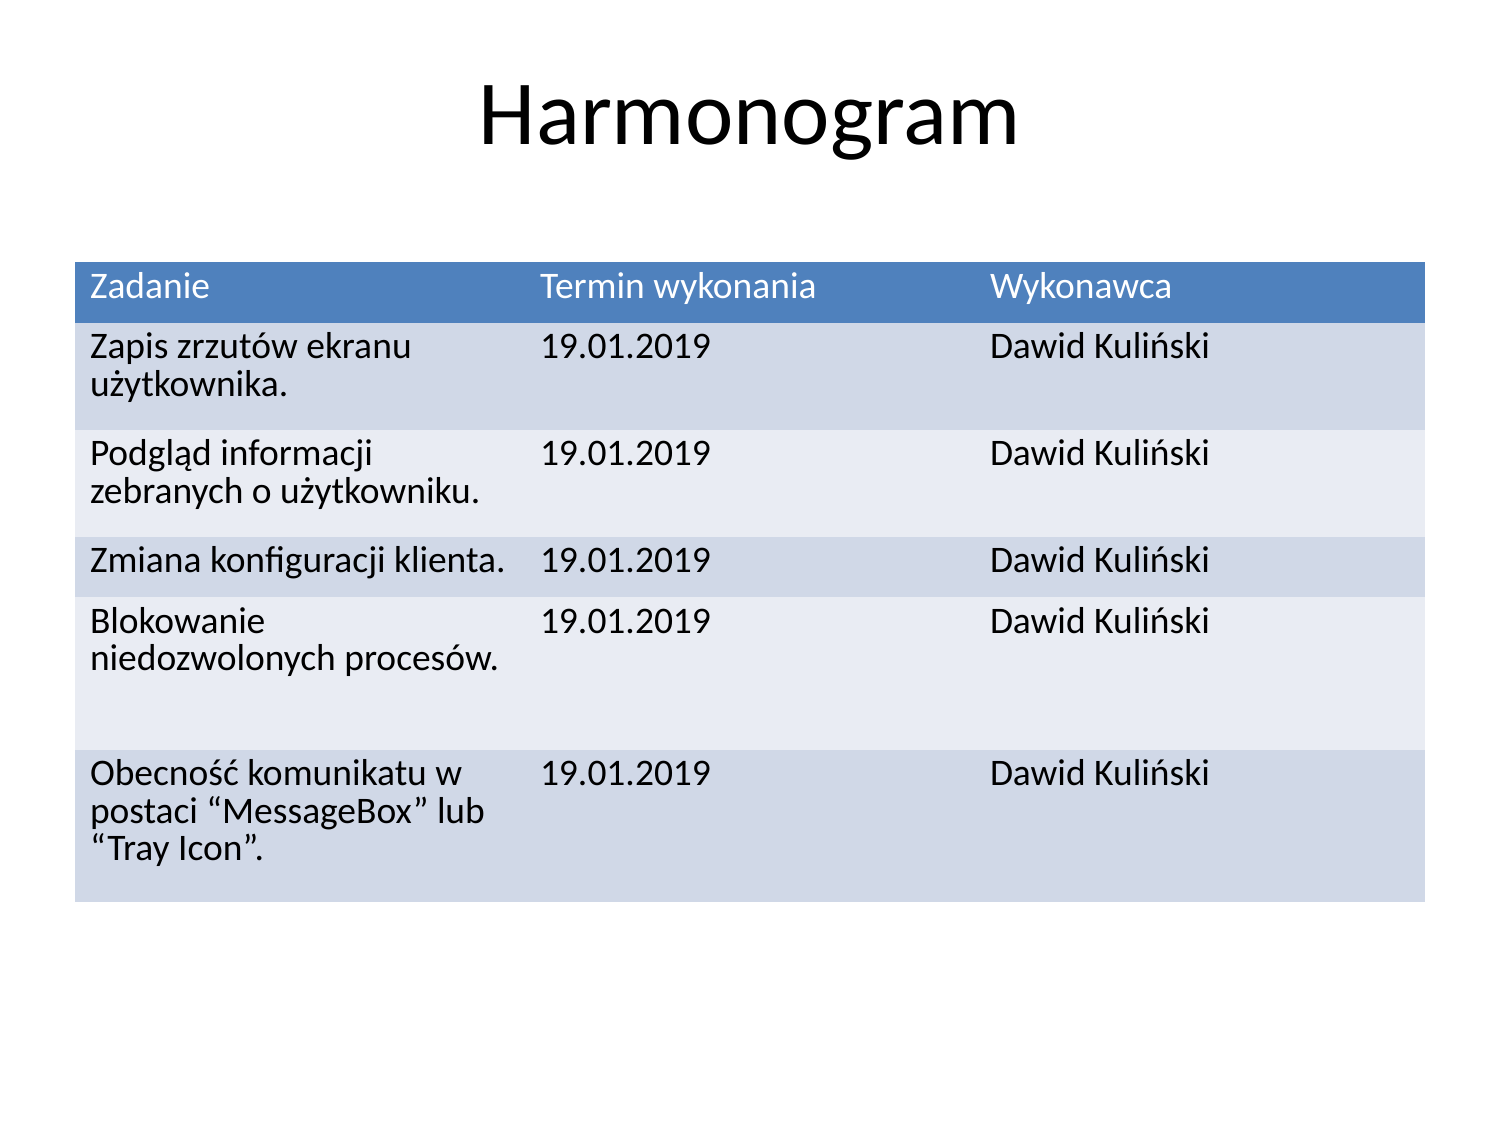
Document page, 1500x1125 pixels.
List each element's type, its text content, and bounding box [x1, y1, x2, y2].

table_cell Dawid Kuliński [975, 430, 1425, 537]
table_cell 19.01.2019 [525, 430, 975, 537]
table_cell 19.01.2019 [525, 750, 975, 902]
table_cell Dawid Kuliński [975, 750, 1425, 902]
table_header Termin wykonania [525, 262, 975, 323]
title Harmonogram [75, 45, 1425, 233]
table_cell Dawid Kuliński [975, 597, 1425, 750]
table_cell Zmiana konfiguracji klienta. [75, 537, 525, 597]
table_cell Blokowanie niedozwolonych procesów. [75, 597, 525, 750]
table_cell Podgląd informacji zebranych o użytkowniku. [75, 430, 525, 537]
table_cell Dawid Kuliński [975, 537, 1425, 597]
table_cell Dawid Kuliński [975, 323, 1425, 430]
table_header Wykonawca [975, 262, 1425, 323]
table_cell 19.01.2019 [525, 597, 975, 750]
table_cell Obecność komunikatu w postaci “MessageBox” lub “Tray Icon”. [75, 750, 525, 902]
table_cell 19.01.2019 [525, 323, 975, 430]
table_header Zadanie [75, 262, 525, 323]
table_cell Zapis zrzutów ekranu użytkownika. [75, 323, 525, 430]
table_cell 19.01.2019 [525, 537, 975, 597]
